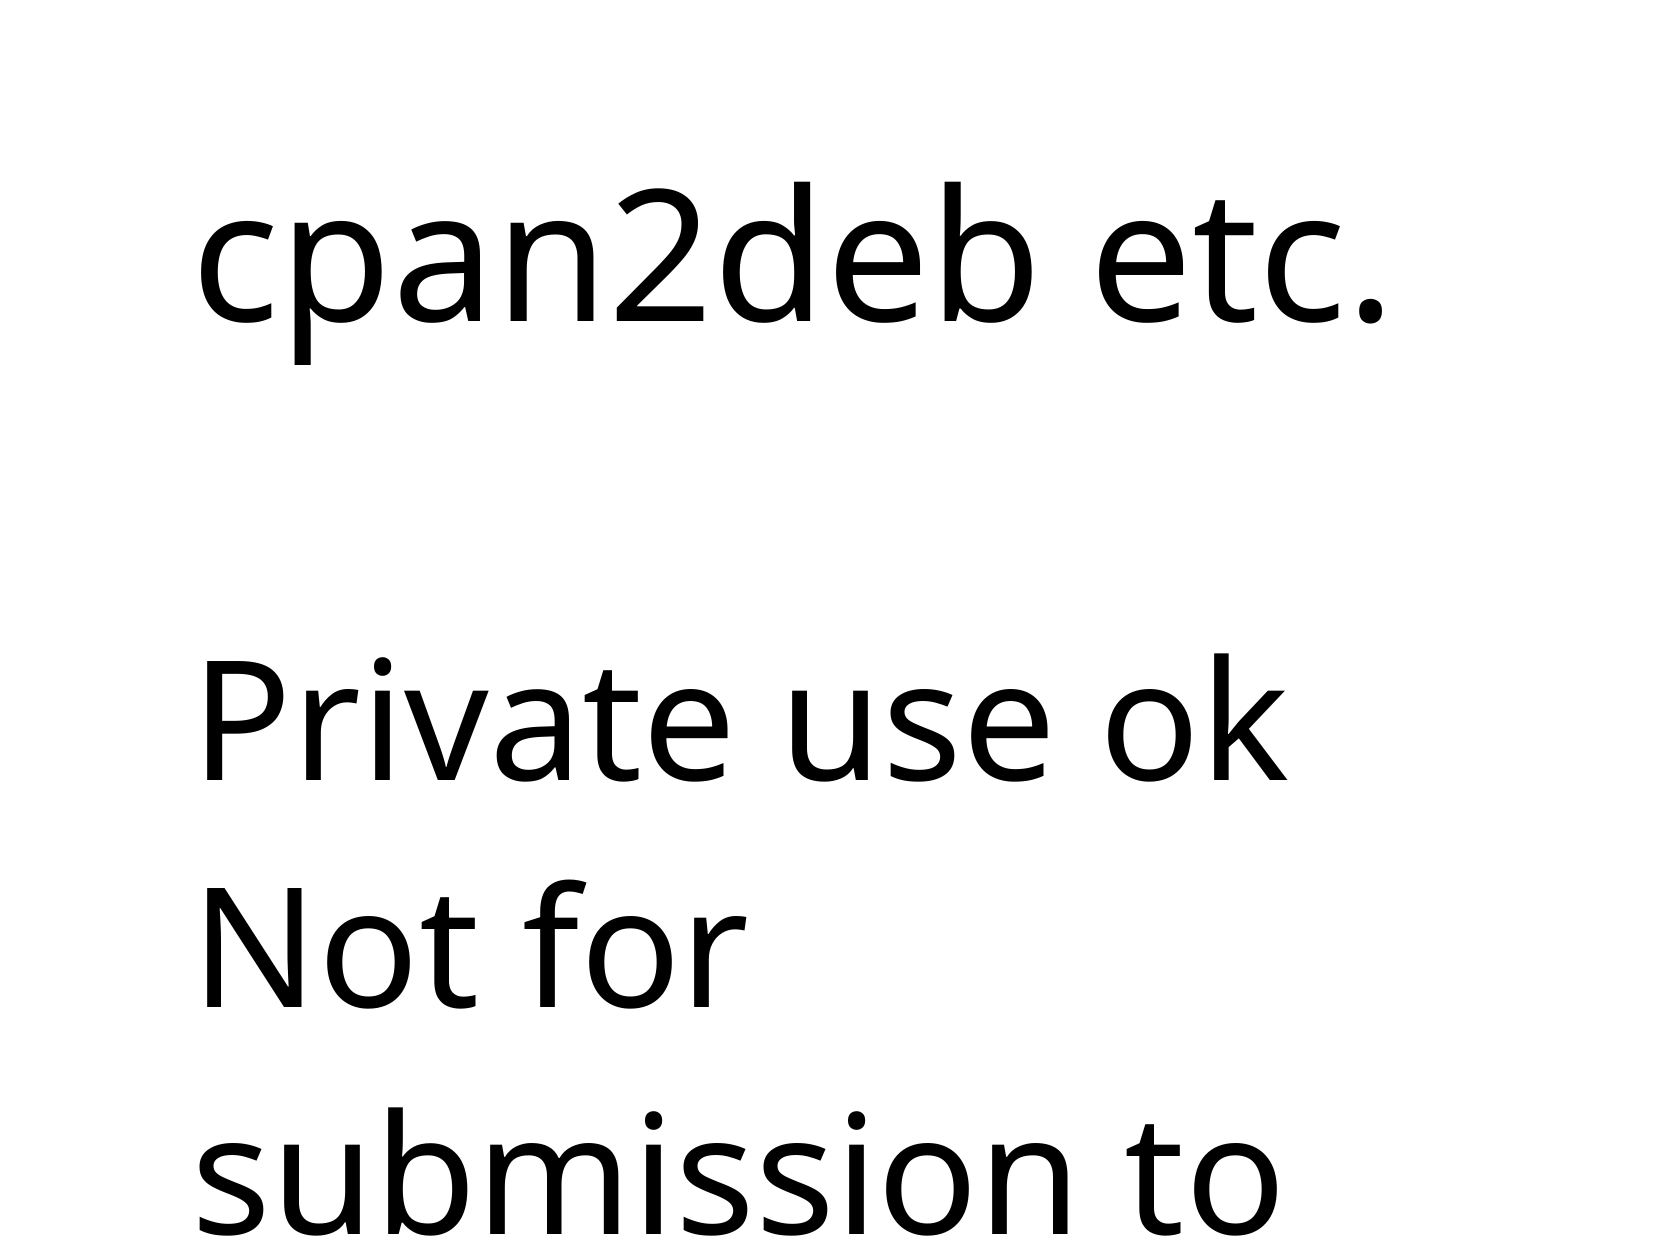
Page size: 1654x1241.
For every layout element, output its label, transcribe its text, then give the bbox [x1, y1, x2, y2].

text_box cpan2deb etc. Private use ok Not for submission to archives [177, 118, 1459, 1123]
